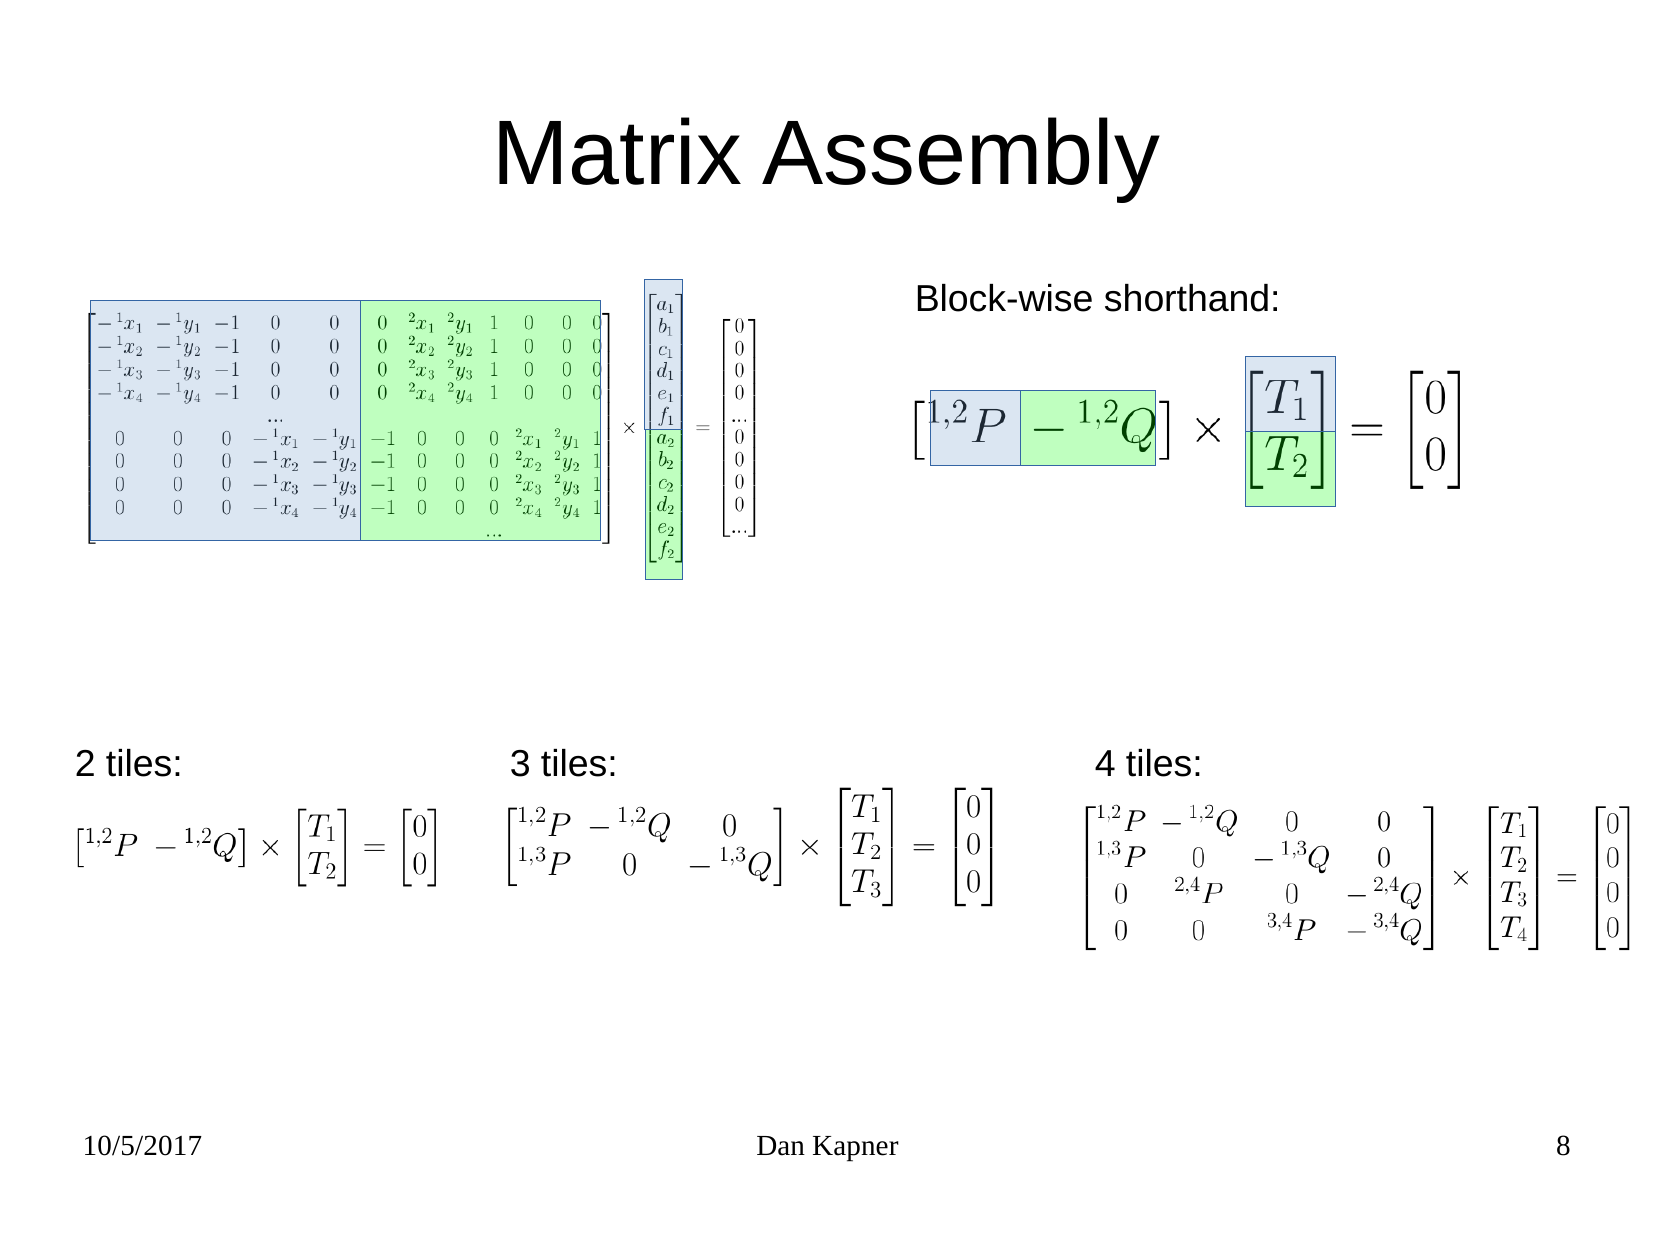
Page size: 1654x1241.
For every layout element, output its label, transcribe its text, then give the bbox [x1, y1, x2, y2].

picture [885, 344, 1483, 520]
text_box [930, 390, 1156, 466]
picture [82, 284, 766, 586]
text_box [644, 279, 683, 580]
text_box 4 tiles: [1080, 735, 1576, 792]
text_box [90, 300, 601, 541]
picture [495, 783, 1006, 916]
title Matrix Assembly [82, 49, 1571, 257]
picture [1080, 797, 1637, 961]
picture [58, 791, 451, 907]
text_box [1245, 356, 1336, 507]
text_box 3 tiles: [495, 735, 991, 783]
text_box 2 tiles: [60, 735, 495, 792]
text_box Block-wise shorthand: [900, 270, 1483, 327]
